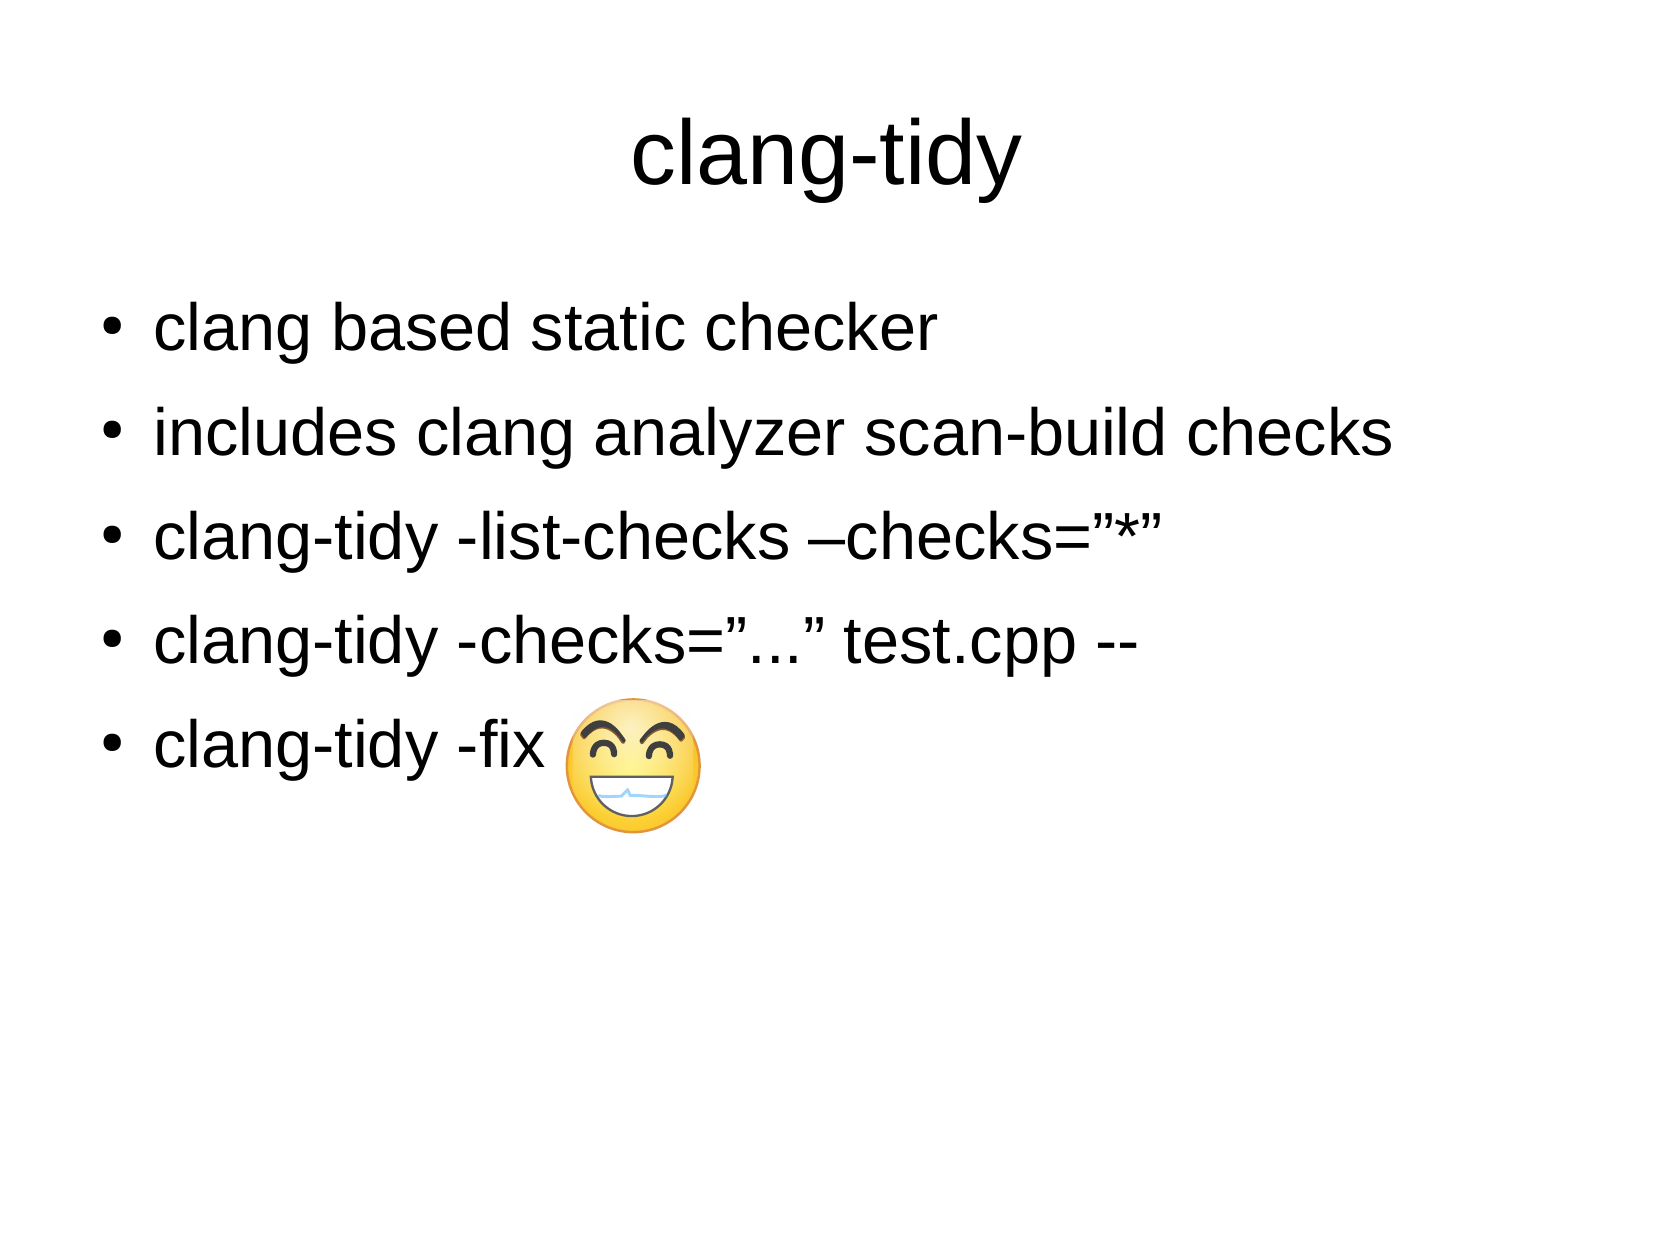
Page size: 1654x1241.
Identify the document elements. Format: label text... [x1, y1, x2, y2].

title clang-tidy [82, 49, 1571, 257]
picture [554, 686, 713, 845]
list clang based static checker includes clang analyzer scan-build checks clang-tidy -list-checks –checks=”*” clang-tidy -checks=”...” test.cpp -- clang-tidy -fix [82, 290, 1571, 1010]
